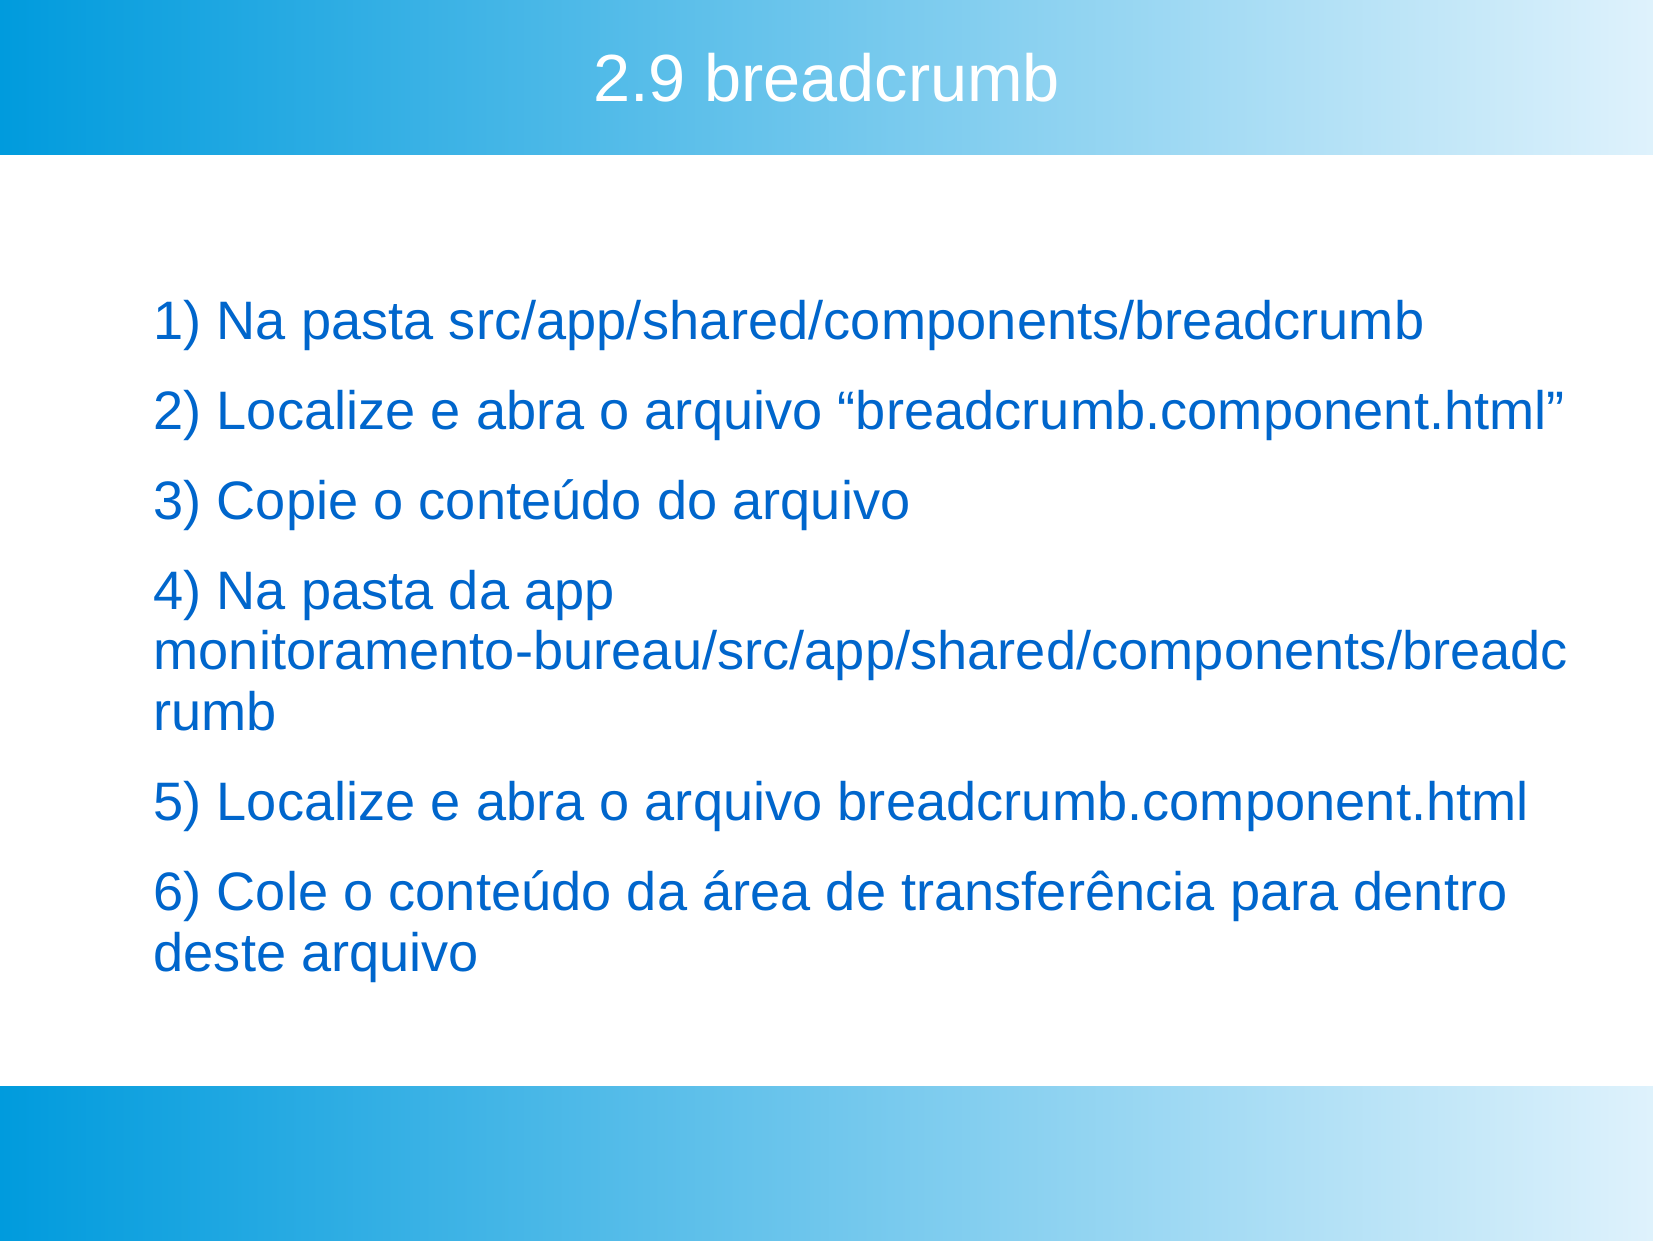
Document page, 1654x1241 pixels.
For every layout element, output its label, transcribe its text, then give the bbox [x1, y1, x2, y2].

list 1) Na pasta src/app/shared/components/breadcrumb 2) Localize e abra o arquivo “breadcrumb.component.html” 3) Copie o conteúdo do arquivo 4) Na pasta da app monitoramento-bureau/src/app/shared/components/breadcrumb 5) Localize e abra o arquivo breadcrumb.component.html 6) Cole o conteúdo da área de transferência para dentro deste arquivo [82, 290, 1571, 1021]
title 2.9 breadcrumb [82, 25, 1571, 131]
